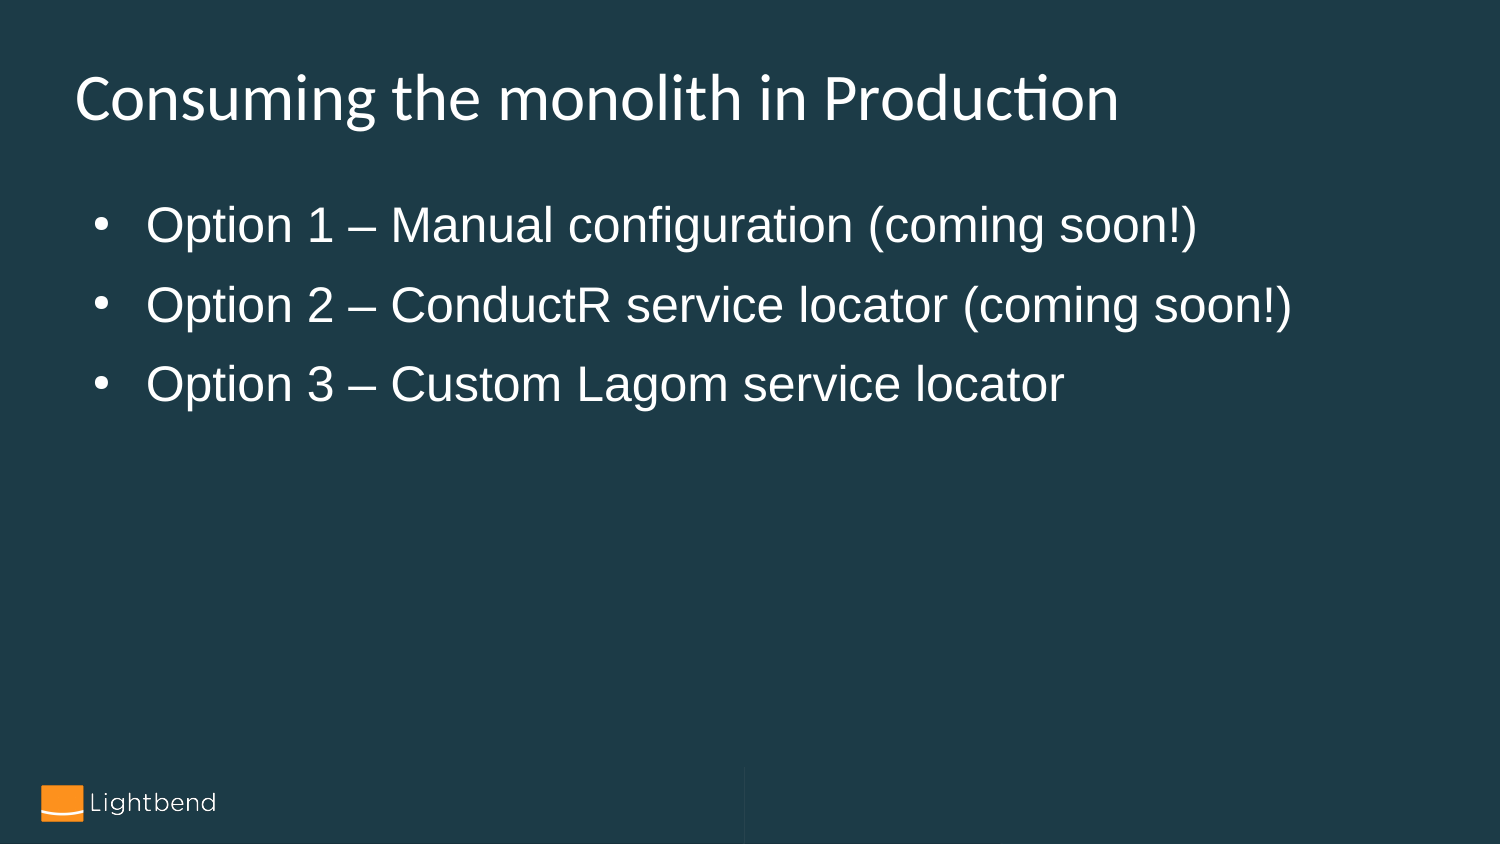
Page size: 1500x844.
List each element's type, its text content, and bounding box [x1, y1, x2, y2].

title Consuming the monolith in Production [75, 33, 1425, 175]
picture [41, 785, 215, 822]
list Option 1 – Manual configuration (coming soon!) Option 2 – ConductR service locator (coming soon!) Option 3 – Custom Lagom service locator [75, 197, 1425, 687]
